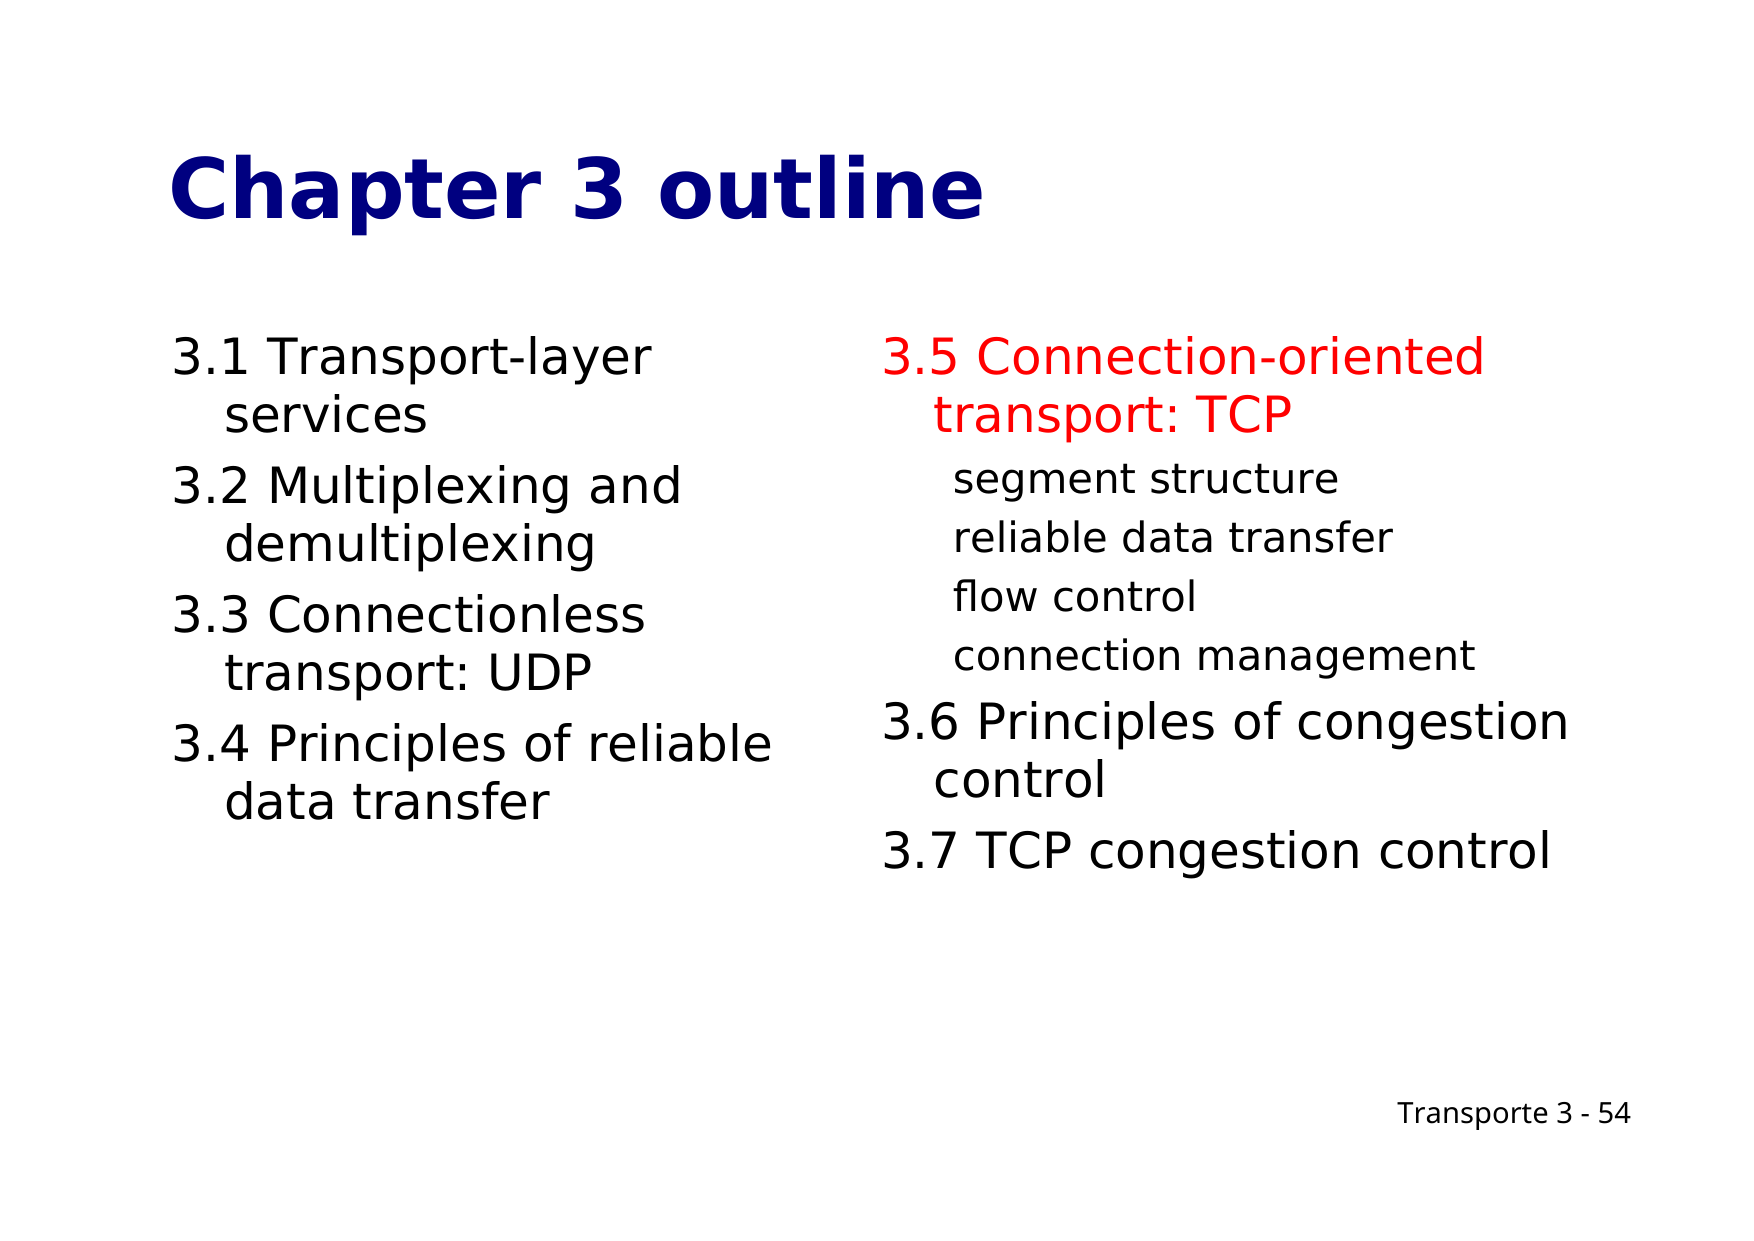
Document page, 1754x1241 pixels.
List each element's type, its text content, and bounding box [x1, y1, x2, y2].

list 3.1 Transport-layer services 3.2 Multiplexing and demultiplexing 3.3 Connectionless transport: UDP 3.4 Principles of reliable data transfer [153, 320, 836, 1082]
title Chapter 3 outline [154, 95, 1546, 284]
list 3.5 Connection-oriented transport: TCP segment structure reliable data transfer flow control connection management 3.6 Principles of congestion control 3.7 TCP congestion control [863, 320, 1590, 1082]
